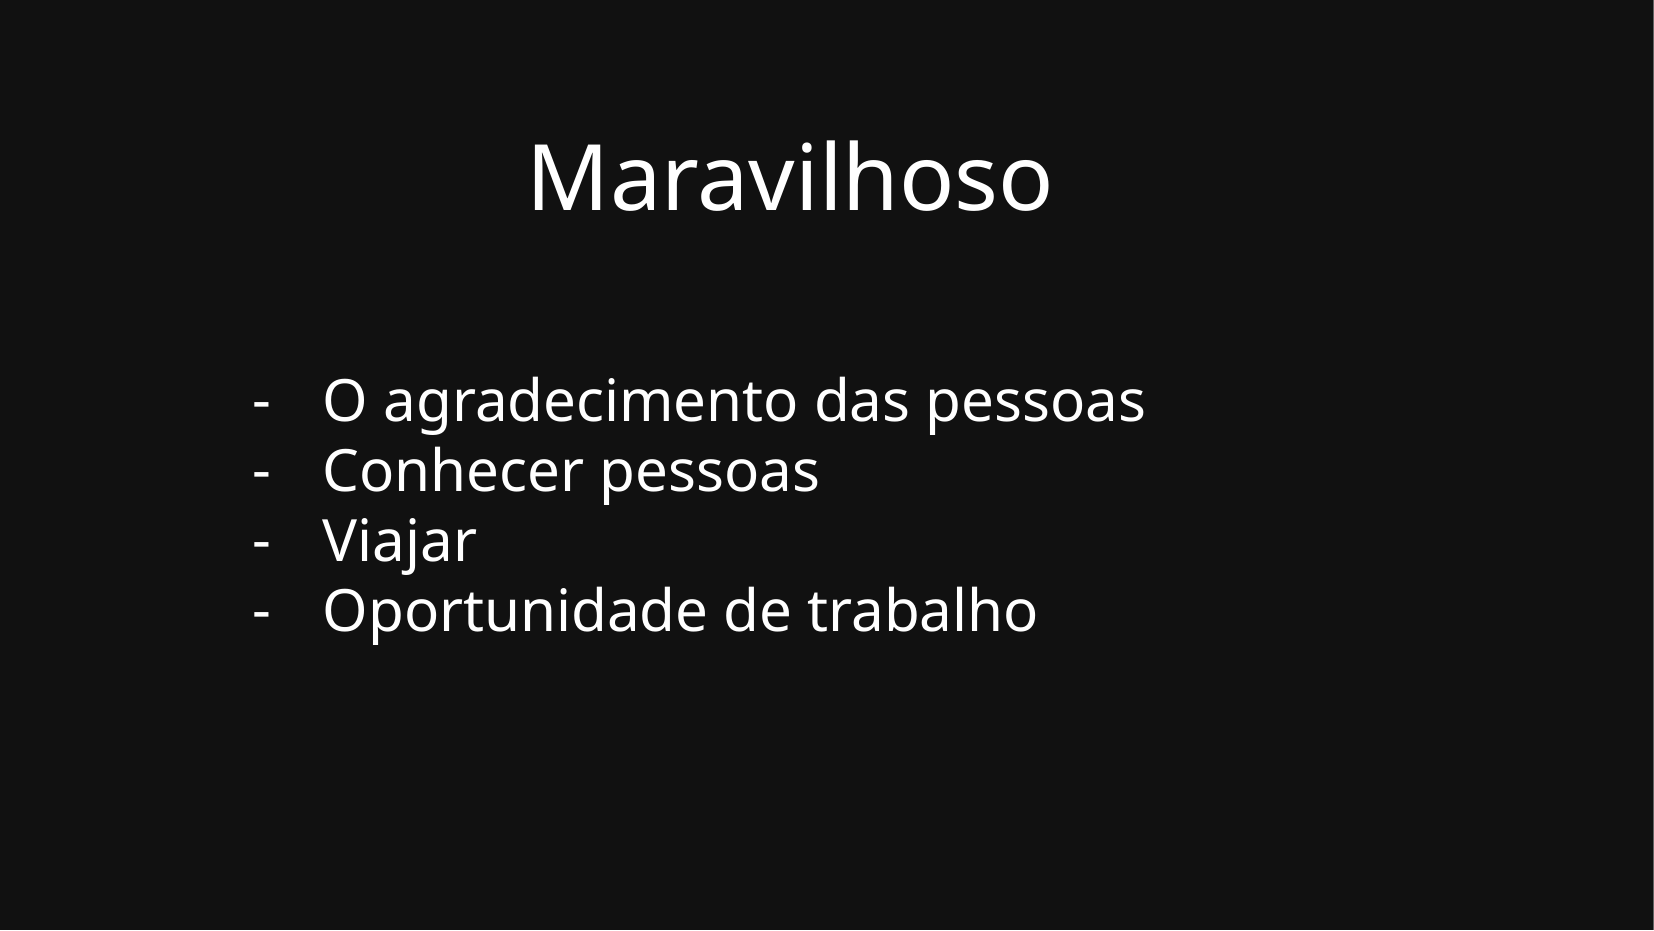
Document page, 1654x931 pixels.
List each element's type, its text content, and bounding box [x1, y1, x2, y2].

text_box Maravilhoso [82, 96, 1571, 252]
text_box O agradecimento das pessoas Conhecer pessoas Viajar Oportunidade de trabalho [247, 363, 1194, 709]
